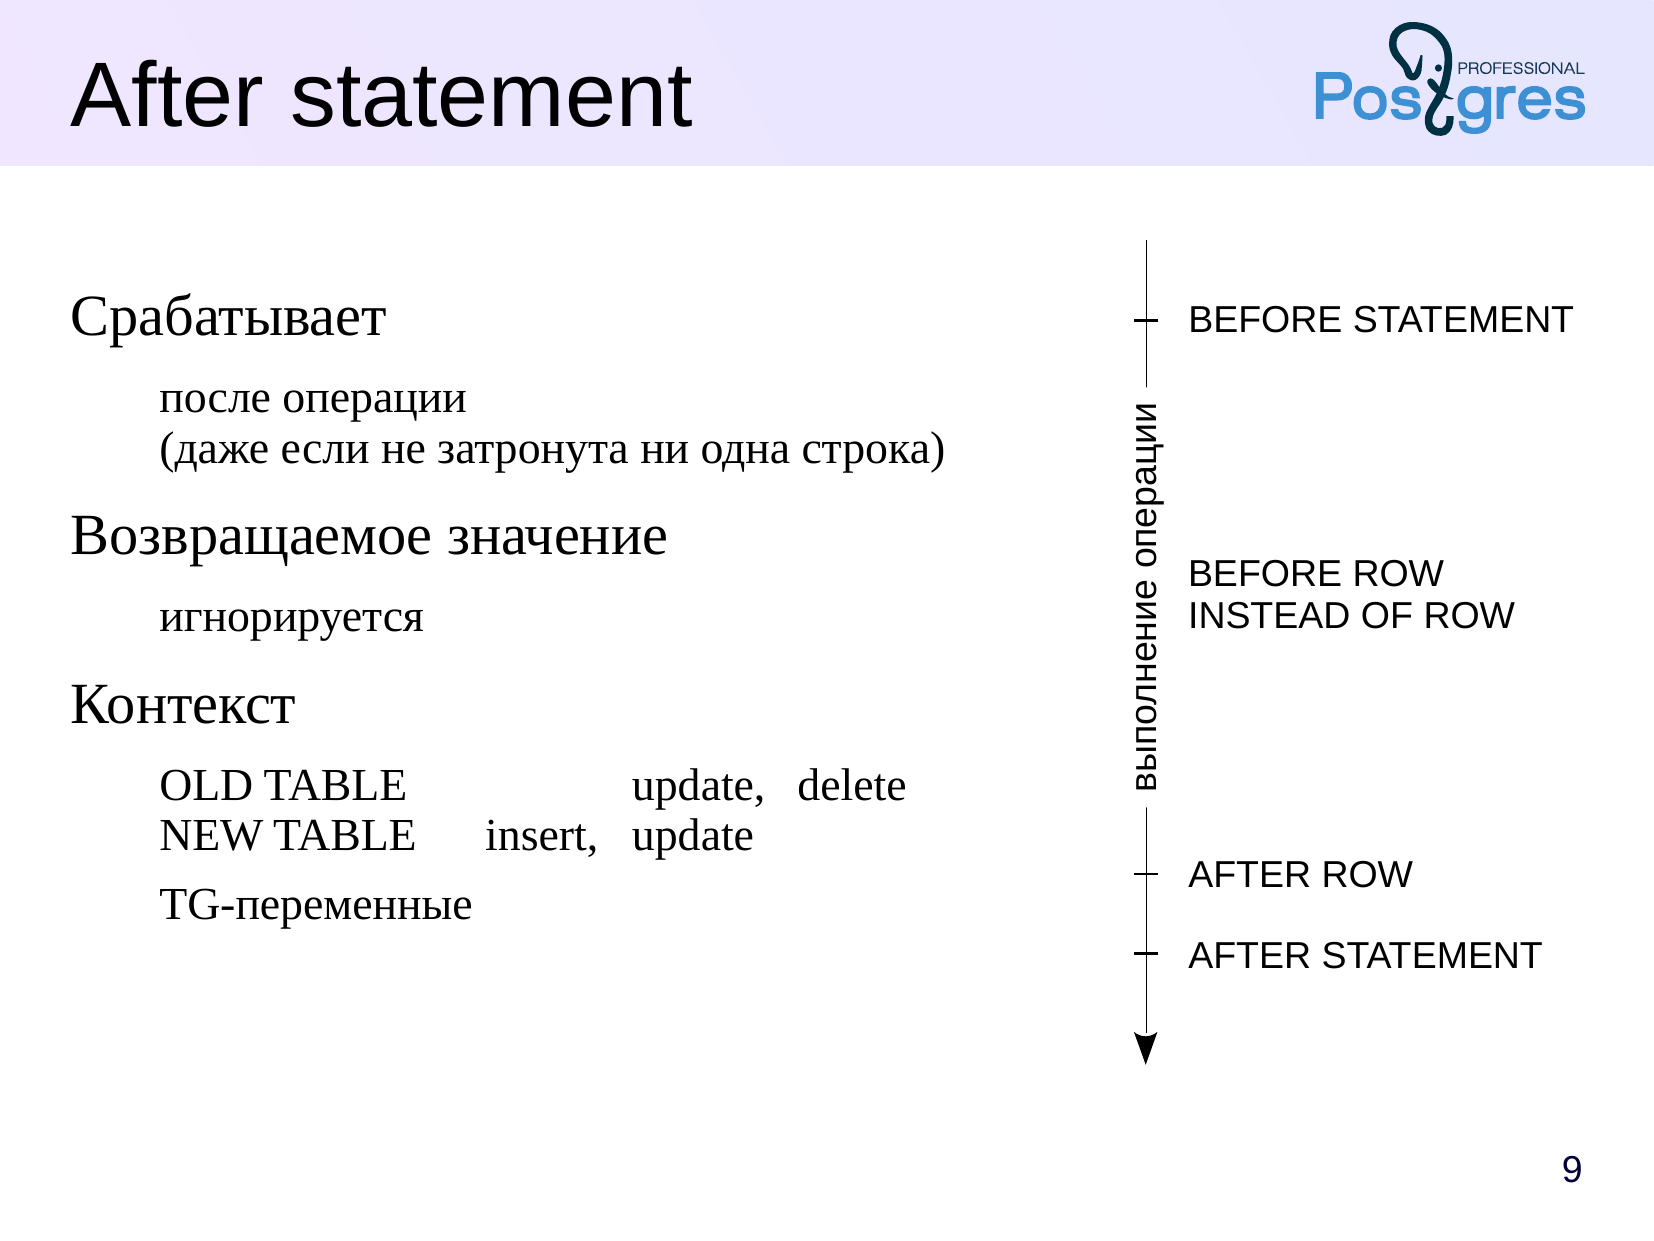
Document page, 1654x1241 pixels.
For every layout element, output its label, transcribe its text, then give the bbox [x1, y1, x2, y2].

text_box AFTER STATEMENT [1173, 927, 1594, 988]
text_box AFTER ROW [1173, 846, 1594, 907]
text_box BEFORE ROW INSTEAD OF ROW [1173, 545, 1535, 646]
text_box BEFORE STATEMENT [1173, 291, 1594, 352]
list Срабатывает после операции (даже если не затронута ни одна строка) Возвращаемое значение игнорируется Контекст OLD TABLE update, delete NEW TABLE insert, update TG-переменные [70, 283, 1583, 1141]
text_box выполнение операции [1114, 387, 1214, 808]
title After statement [70, 43, 1241, 147]
